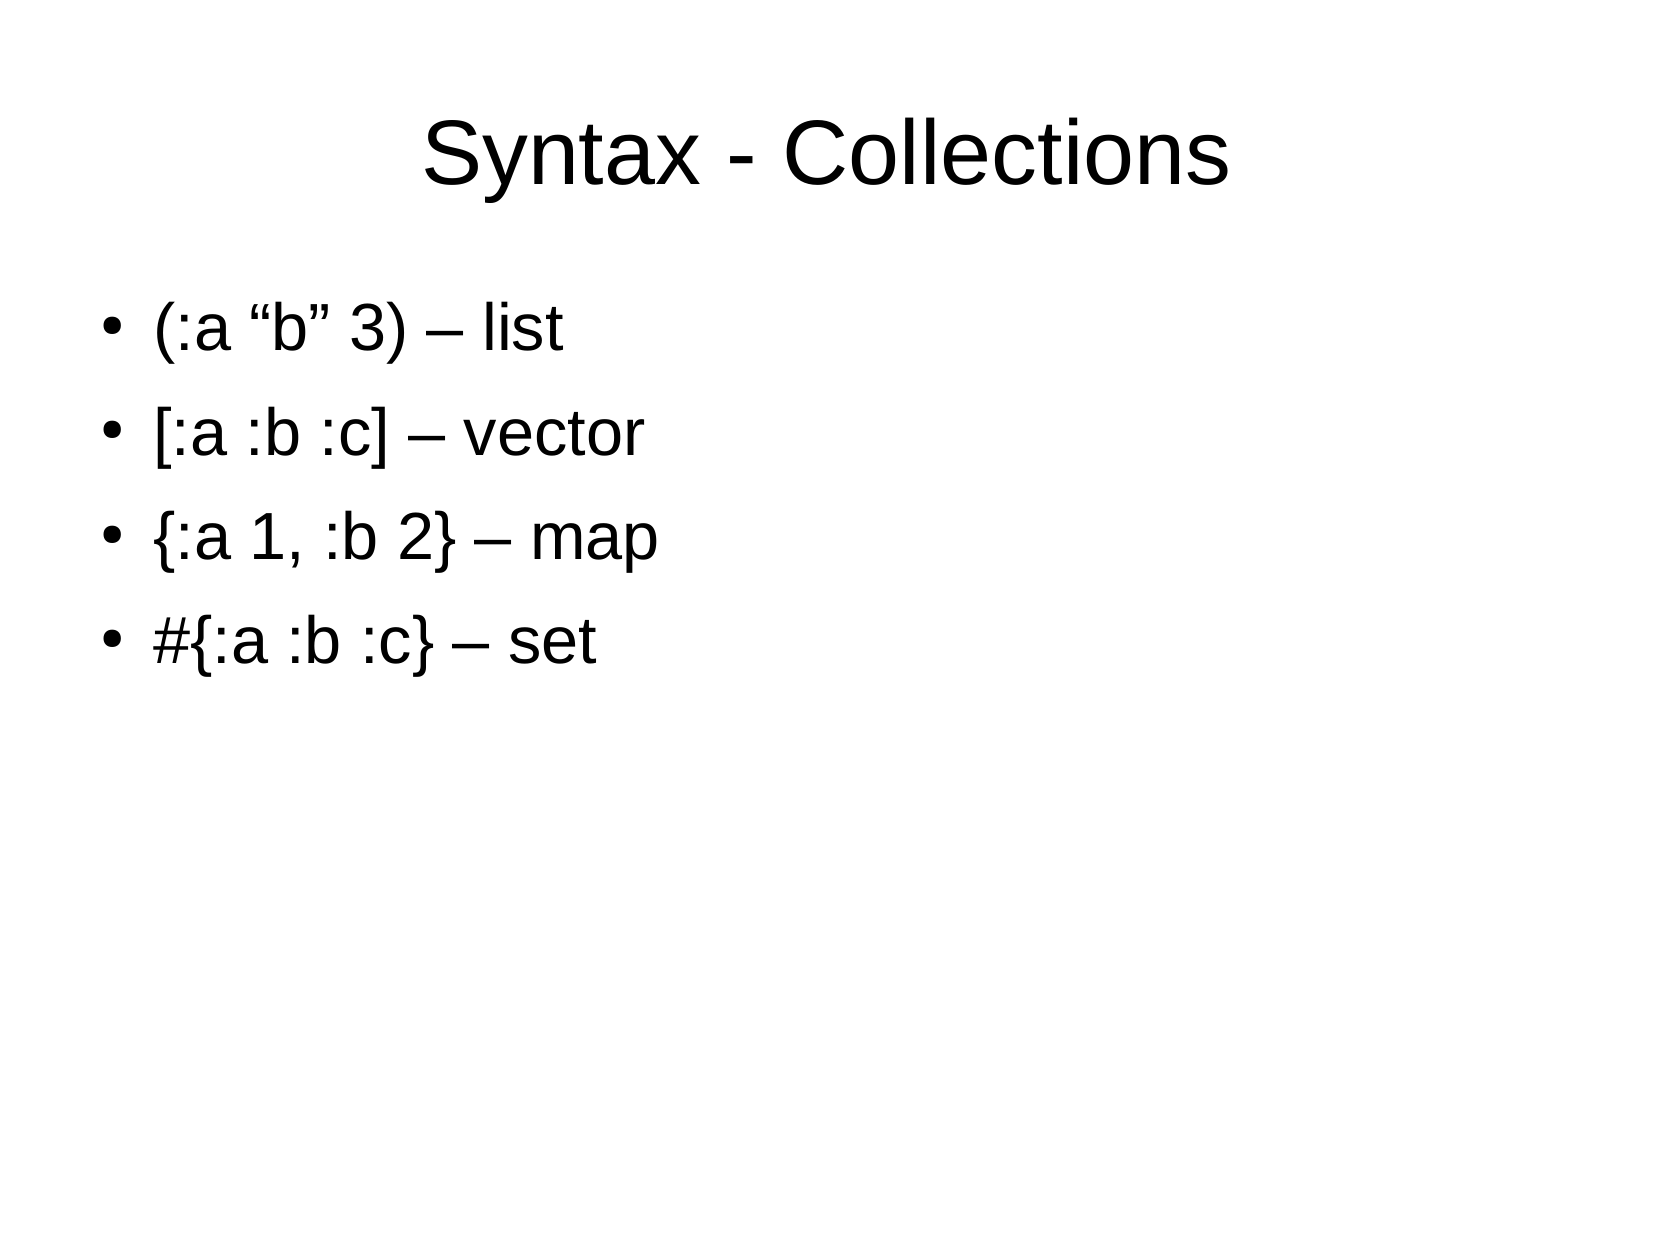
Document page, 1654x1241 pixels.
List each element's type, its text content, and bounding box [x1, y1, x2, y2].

list (:a “b” 3) – list [:a :b :c] – vector {:a 1, :b 2} – map #{:a :b :c} – set [82, 290, 1571, 1109]
title Syntax - Collections [82, 49, 1571, 257]
